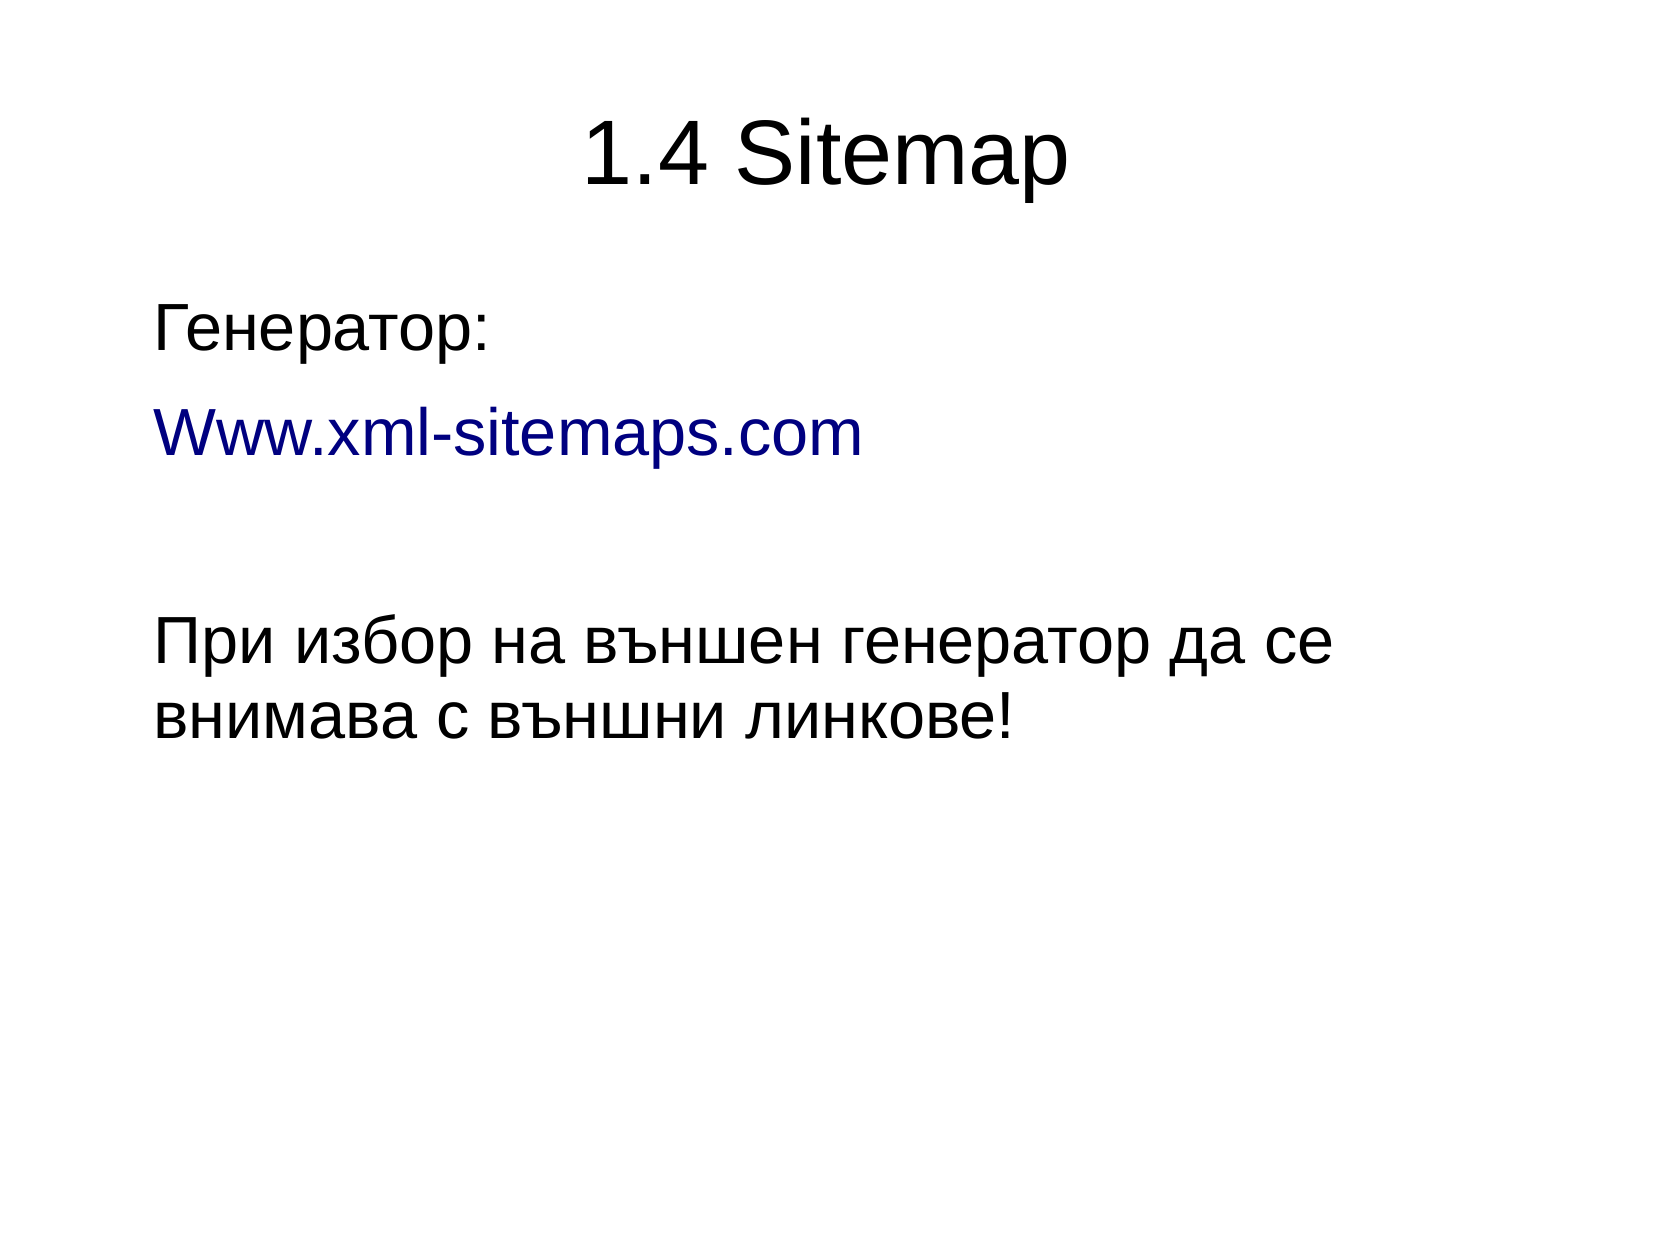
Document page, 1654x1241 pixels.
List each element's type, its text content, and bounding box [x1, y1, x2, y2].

title 1.4 Sitemap [82, 49, 1571, 257]
list Генератор: Www.xml-sitemaps.com При избор на външен генератор да се внимава с външни линкове! [82, 290, 1571, 1109]
